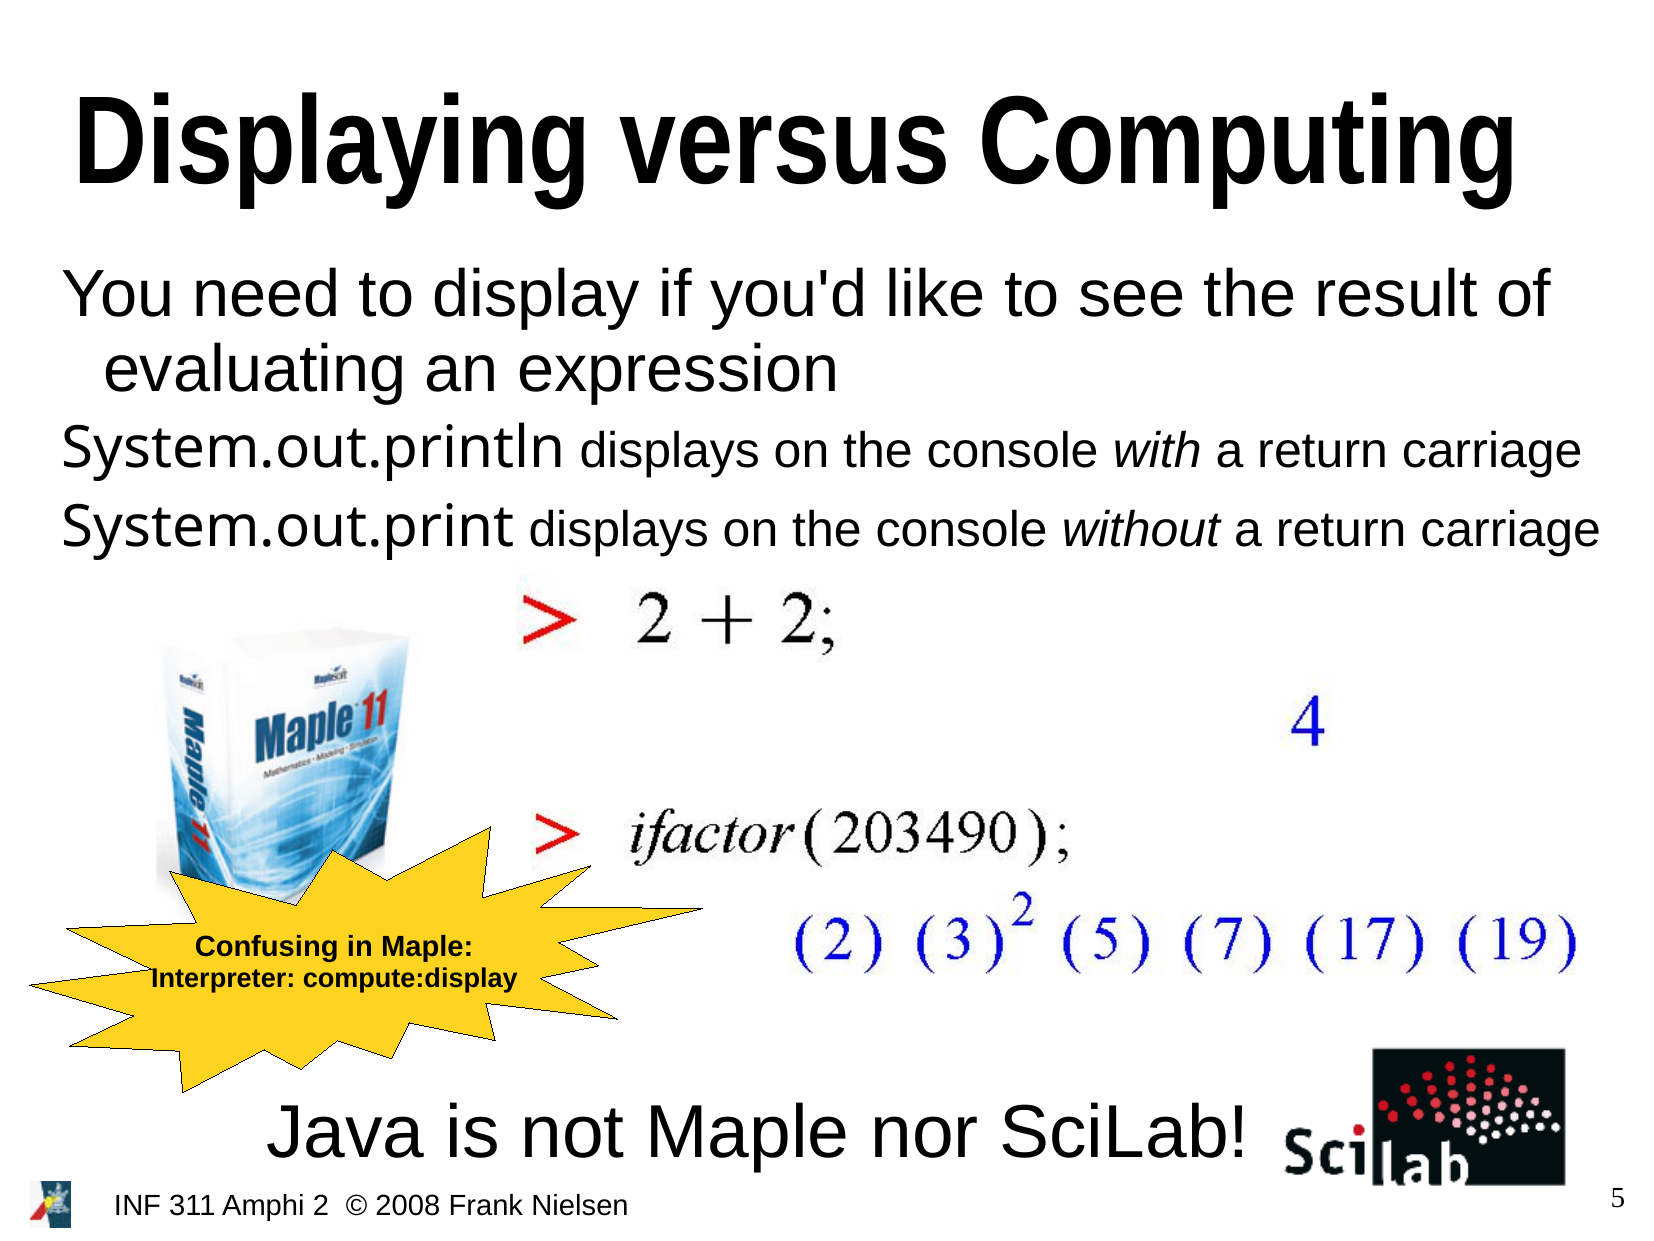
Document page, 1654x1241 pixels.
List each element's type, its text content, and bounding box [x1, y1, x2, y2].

text_box You need to display if you'd like to see the result of evaluating an expression System.out.println displays on the console with a return carriage System.out.print displays on the console without a return carriage [32, 248, 1628, 547]
picture [531, 797, 1595, 984]
text_box Java is not Maple nor SciLab! [251, 1082, 1266, 1182]
picture [130, 620, 443, 925]
picture [516, 561, 1359, 768]
text_box Confusing in Maple: Interpreter: compute:display [29, 826, 703, 1093]
picture [29, 1181, 71, 1228]
text_box Displaying versus Computing [59, 59, 1535, 217]
picture [1269, 1029, 1583, 1211]
